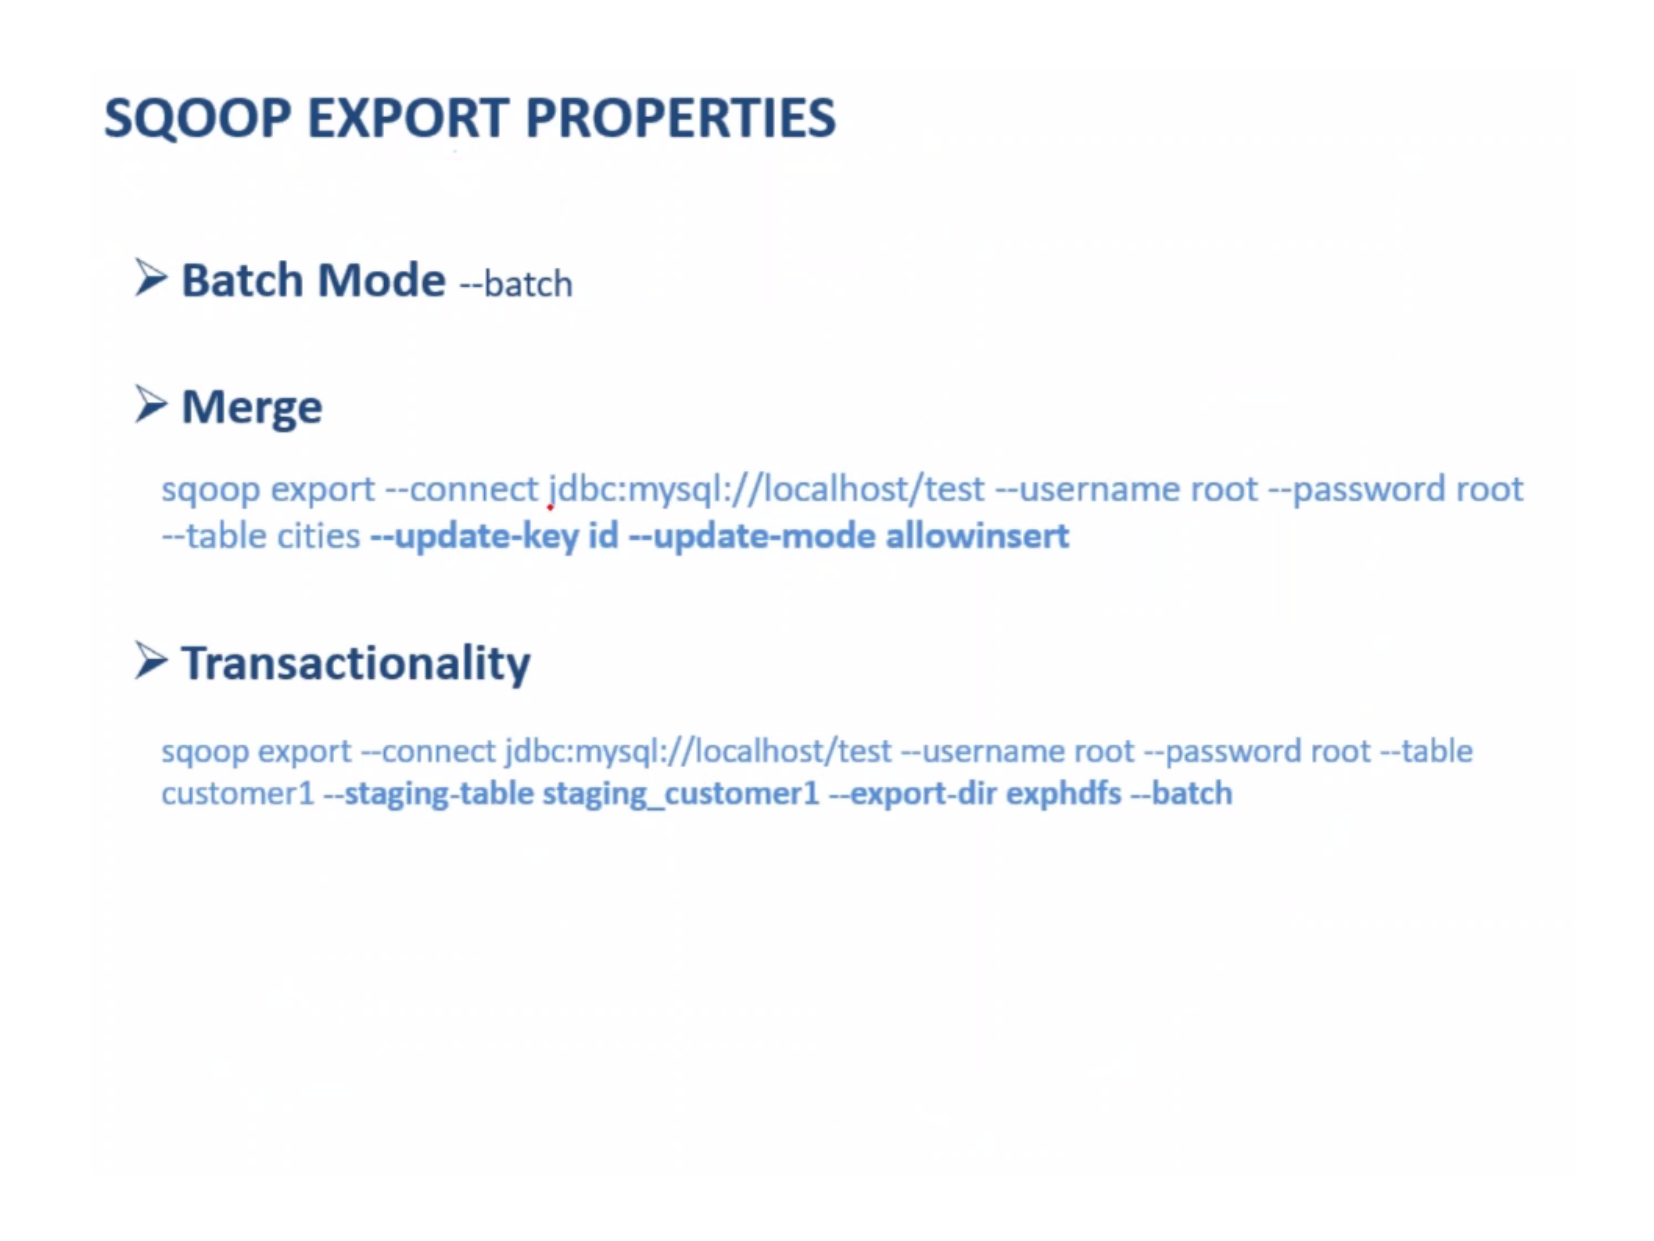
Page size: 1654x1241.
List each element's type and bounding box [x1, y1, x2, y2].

picture [90, 70, 1577, 1175]
